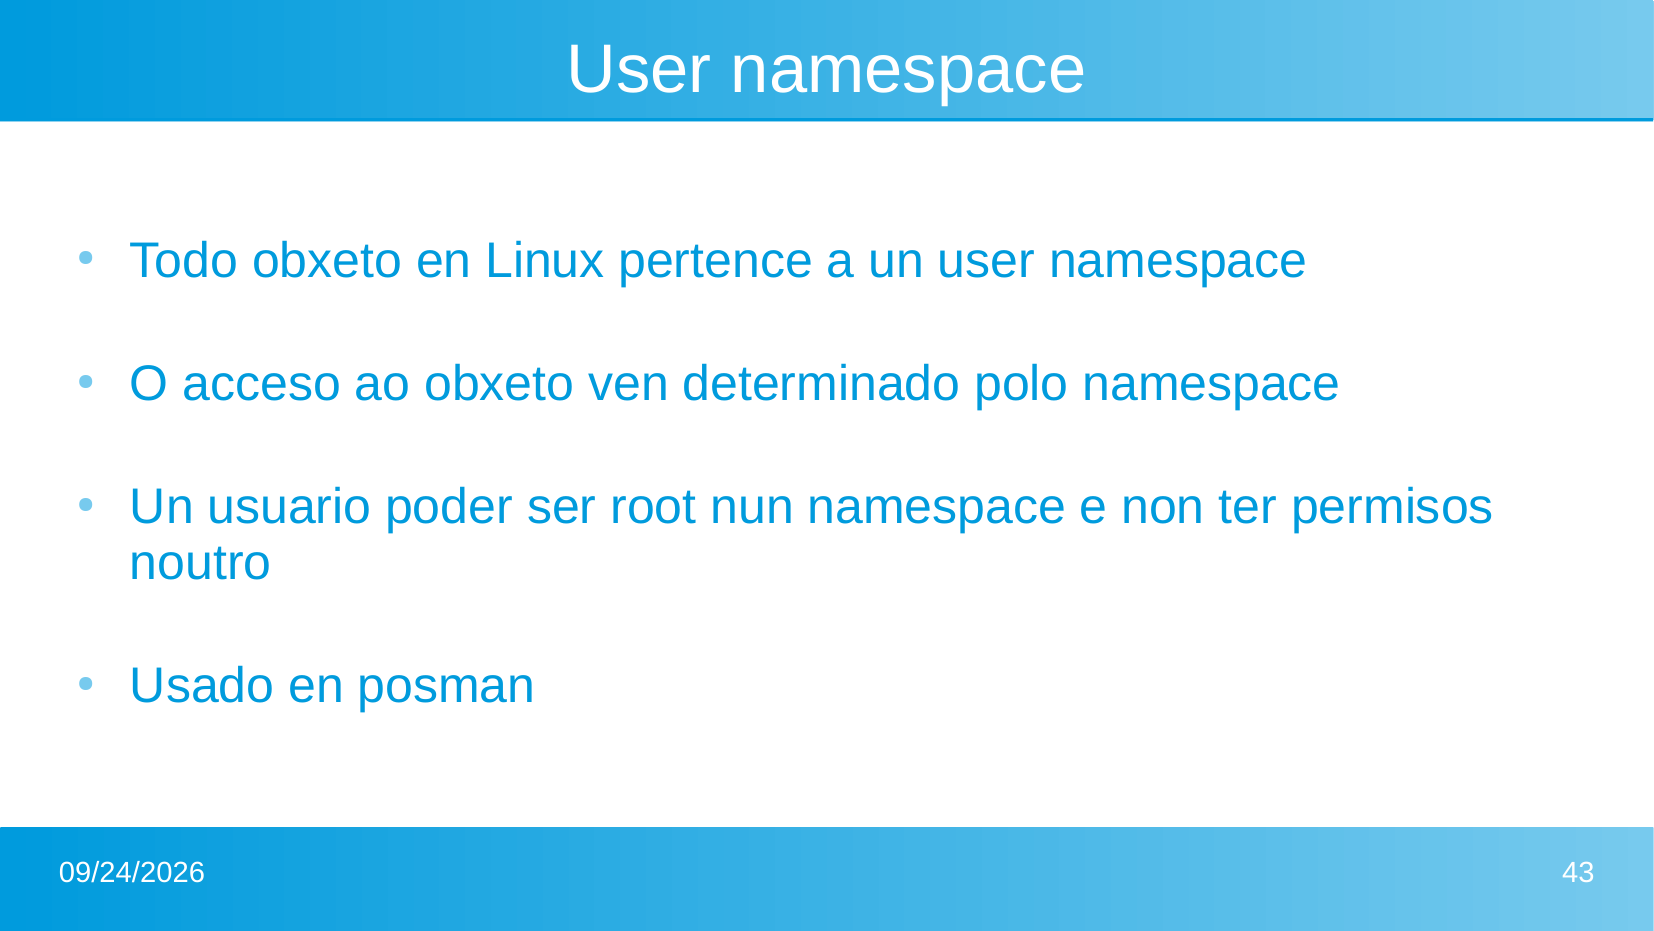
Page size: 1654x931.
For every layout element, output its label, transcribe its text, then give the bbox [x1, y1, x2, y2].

list Todo obxeto en Linux pertence a un user namespace O acceso ao obxeto ven determinado polo namespace Un usuario poder ser root nun namespace e non ter permisos noutro Usado en posman [59, 177, 1595, 768]
title User namespace [59, 29, 1595, 108]
